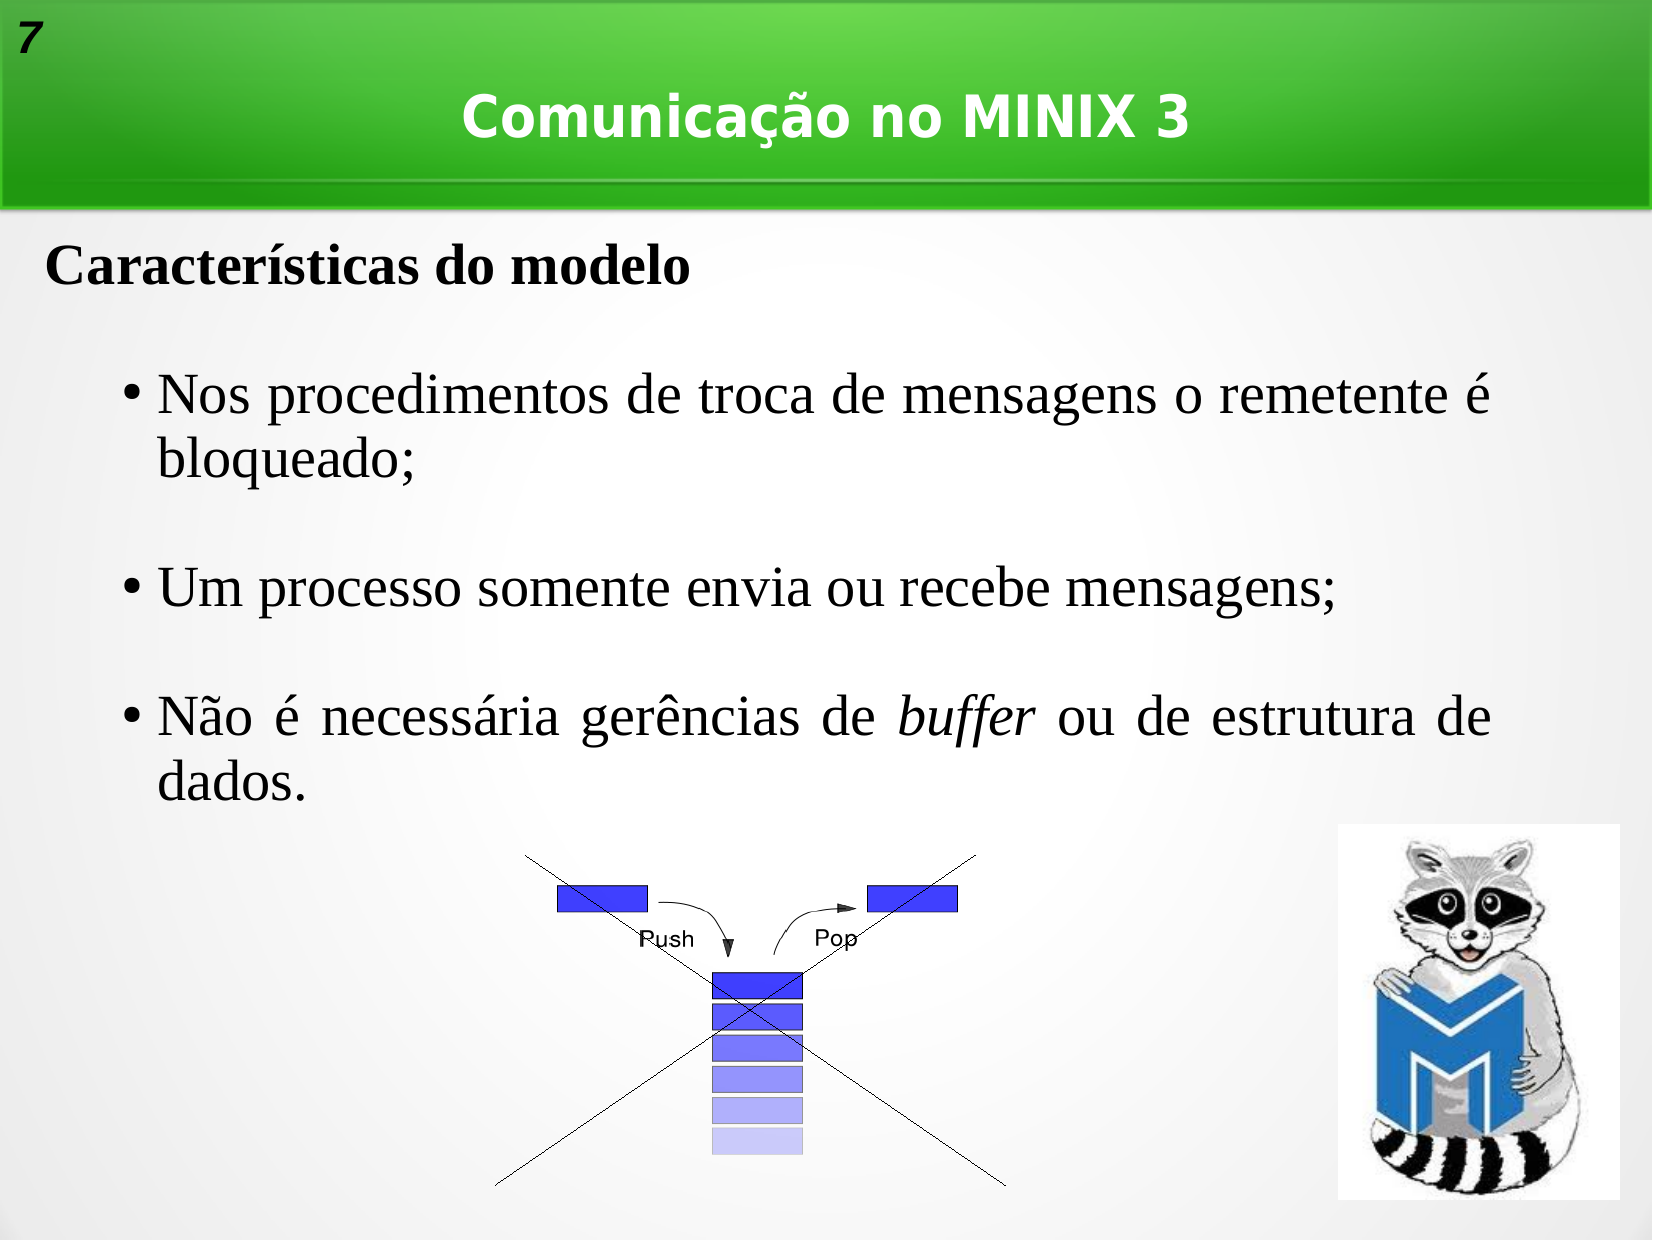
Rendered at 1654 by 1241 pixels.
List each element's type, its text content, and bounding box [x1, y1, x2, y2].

picture [555, 884, 960, 1155]
text_box Características do modelo [30, 225, 708, 305]
picture [1338, 824, 1620, 1200]
text_box Nos procedimentos de troca de mensagens o remetente é bloqueado; Um processo somente envia ou recebe mensagens; Não é necessária gerências de buffer ou de estrutura de dados. [106, 353, 1611, 821]
text_box Comunicação no MINIX 3 [82, 49, 1571, 179]
